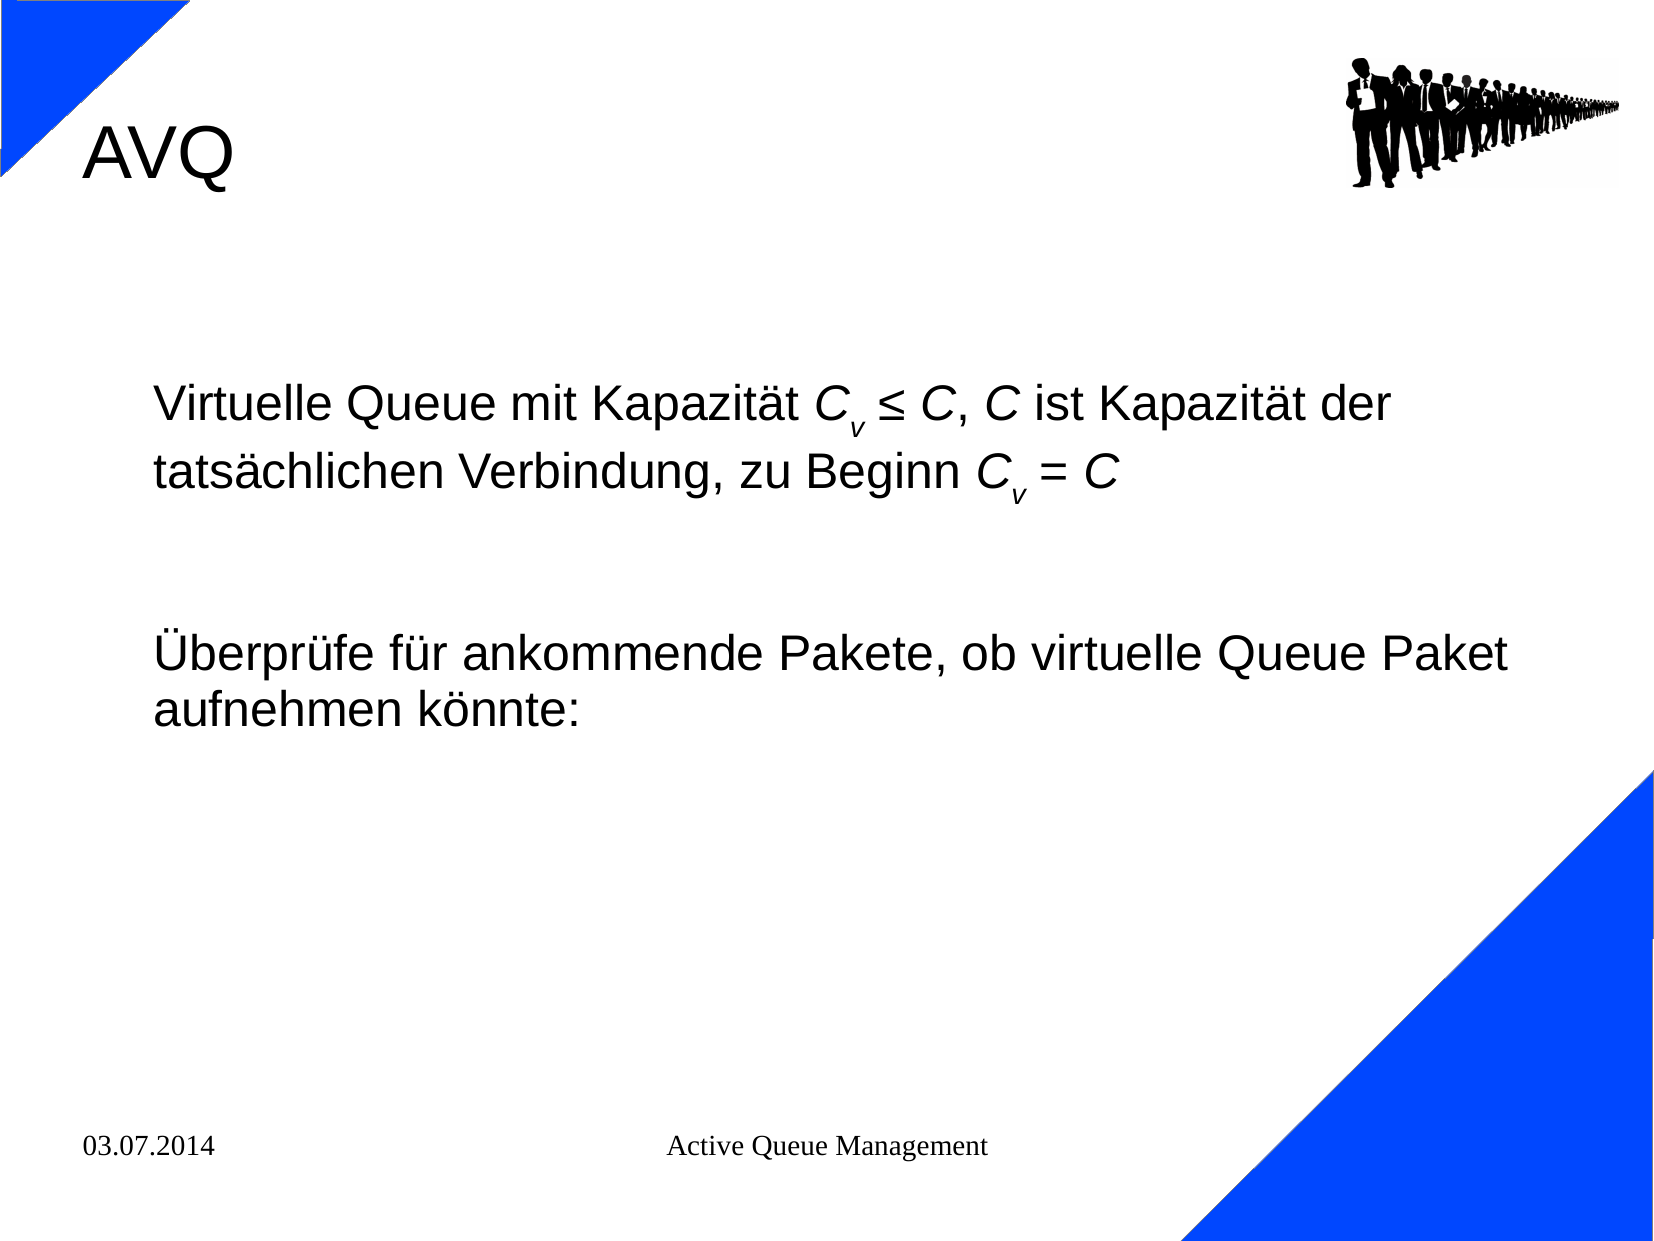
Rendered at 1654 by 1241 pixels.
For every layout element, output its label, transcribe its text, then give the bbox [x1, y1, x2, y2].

picture [1346, 58, 1619, 188]
text_box [0, 0, 190, 177]
text_box [1180, 770, 1654, 1241]
list Virtuelle Queue mit Kapazität Cv ≤ C, C ist Kapazität der tatsächlichen Verbindung, zu Beginn Cv = C Überprüfe für ankommende Pakete, ob virtuelle Queue Paket aufnehmen könnte: [82, 290, 1571, 1109]
title AVQ [82, 49, 1571, 257]
